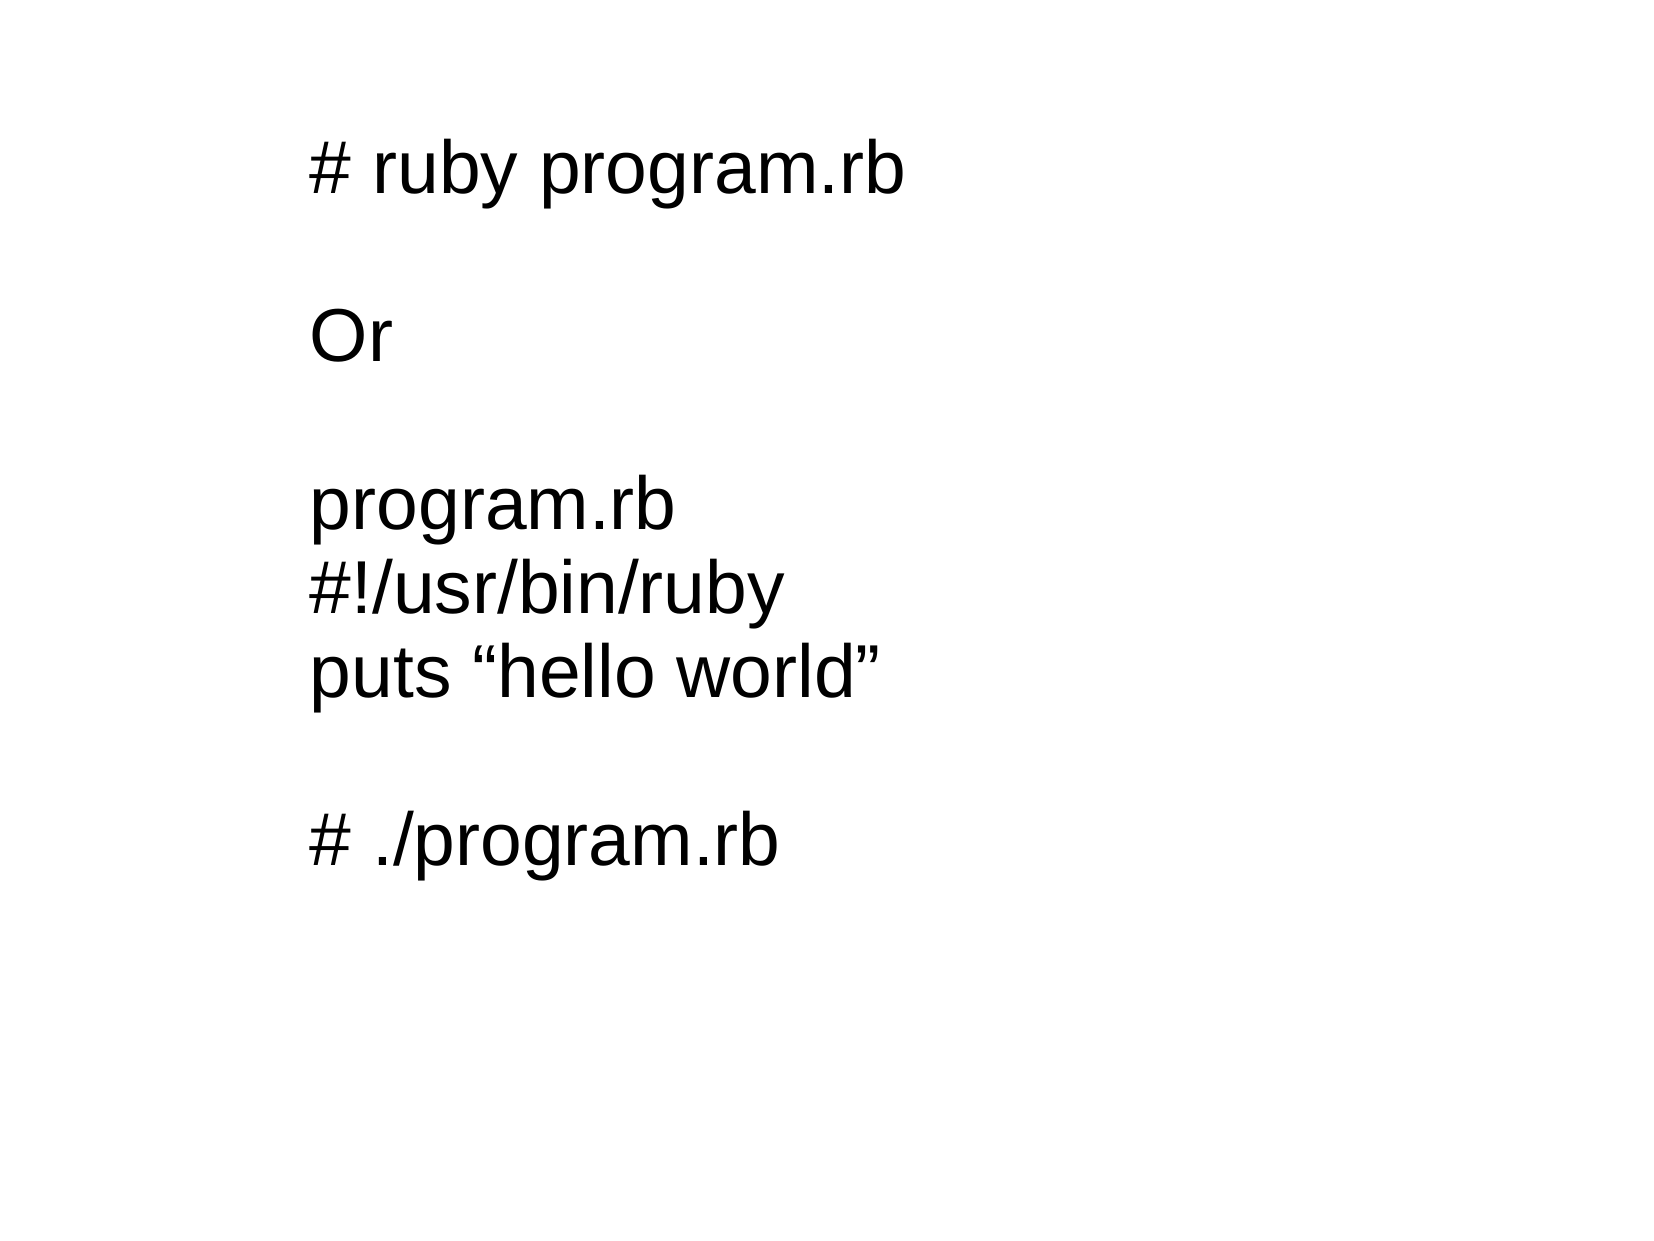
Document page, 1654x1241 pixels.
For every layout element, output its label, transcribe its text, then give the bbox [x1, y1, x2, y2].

text_box # ruby program.rb Or program.rb #!/usr/bin/ruby puts “hello world” # ./program.rb [295, 118, 1241, 1063]
